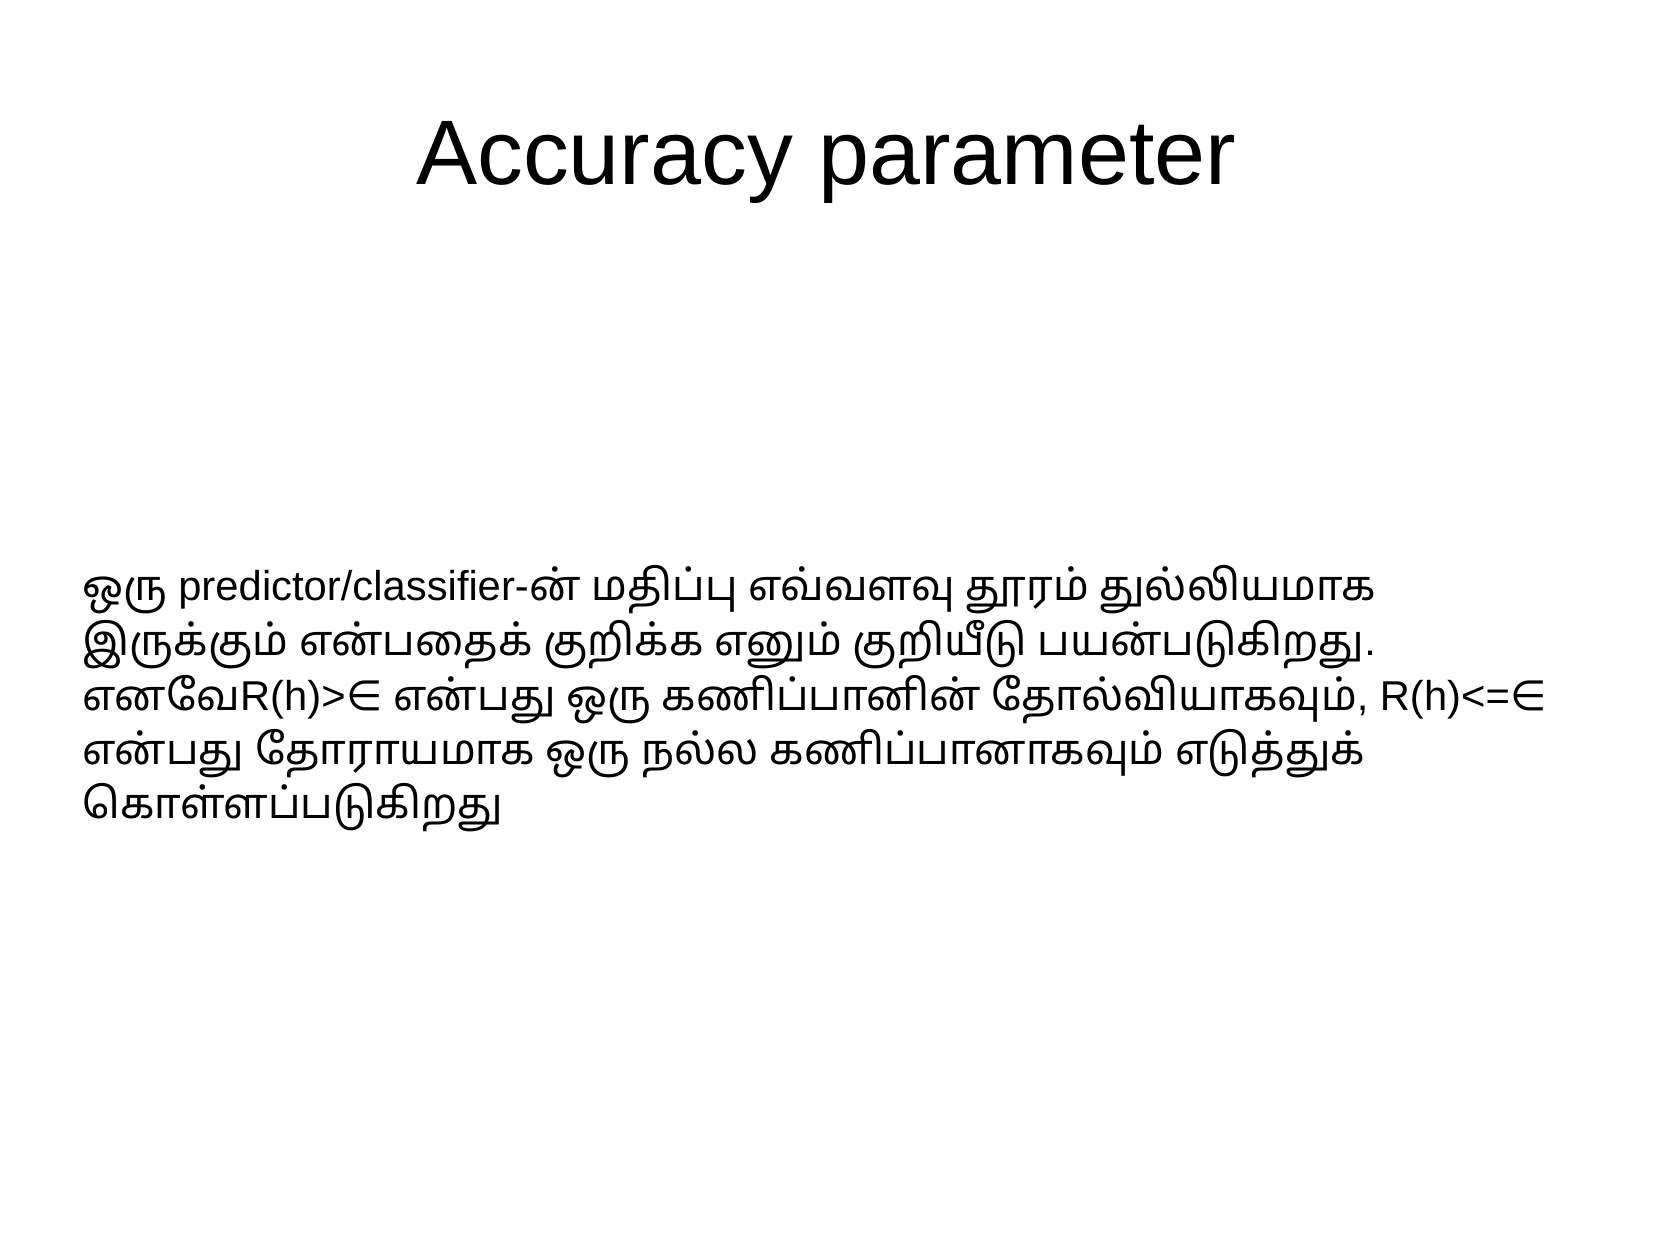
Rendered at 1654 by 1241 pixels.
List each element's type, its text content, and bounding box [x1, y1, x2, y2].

subtitle ஒரு predictor/classifier-ன் மதிப்பு எவ்வளவு தூரம் துல்லியமாக இருக்கும் என்பதைக் குறிக்க எனும் குறியீடு பயன்படுகிறது. எனவேR(h)>∈ என்பது ஒரு கணிப்பானின் தோல்வியாகவும், R(h)<=∈ என்பது தோராயமாக ஒரு நல்ல கணிப்பானாகவும் எடுத்துக் கொள்ளப்படுகிறது [82, 290, 1571, 1109]
title Accuracy parameter [82, 49, 1571, 257]
